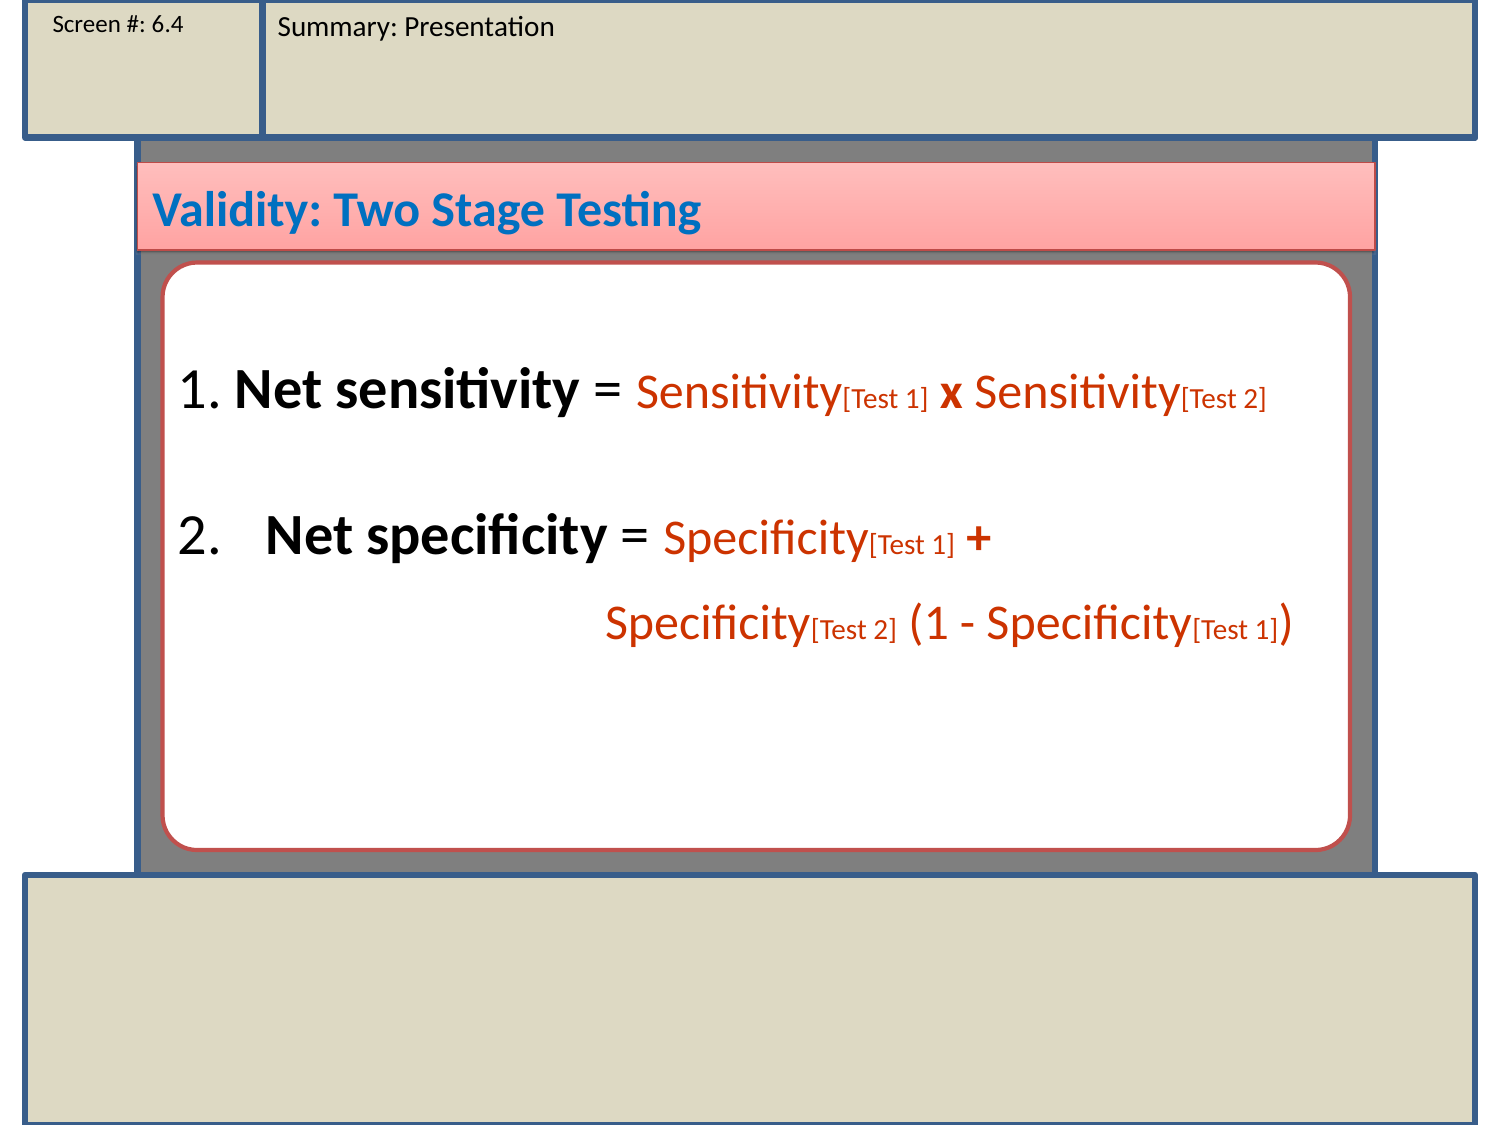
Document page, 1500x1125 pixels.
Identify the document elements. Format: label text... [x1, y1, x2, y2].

text_box [25, 250, 1475, 1125]
text_box [25, 0, 1475, 163]
text_box 1. Net sensitivity = Sensitivity[Test 1] x Sensitivity[Test 2] 2. Net specificity = Specificity[Test 1] + Specificity[Test 2] (1 - Specificity[Test 1]) [163, 350, 1350, 658]
text_box Screen #: 6.4 [37, 0, 250, 46]
text_box Summary: Presentation [262, 0, 1500, 51]
text_box Validity: Two Stage Testing [137, 163, 1375, 250]
